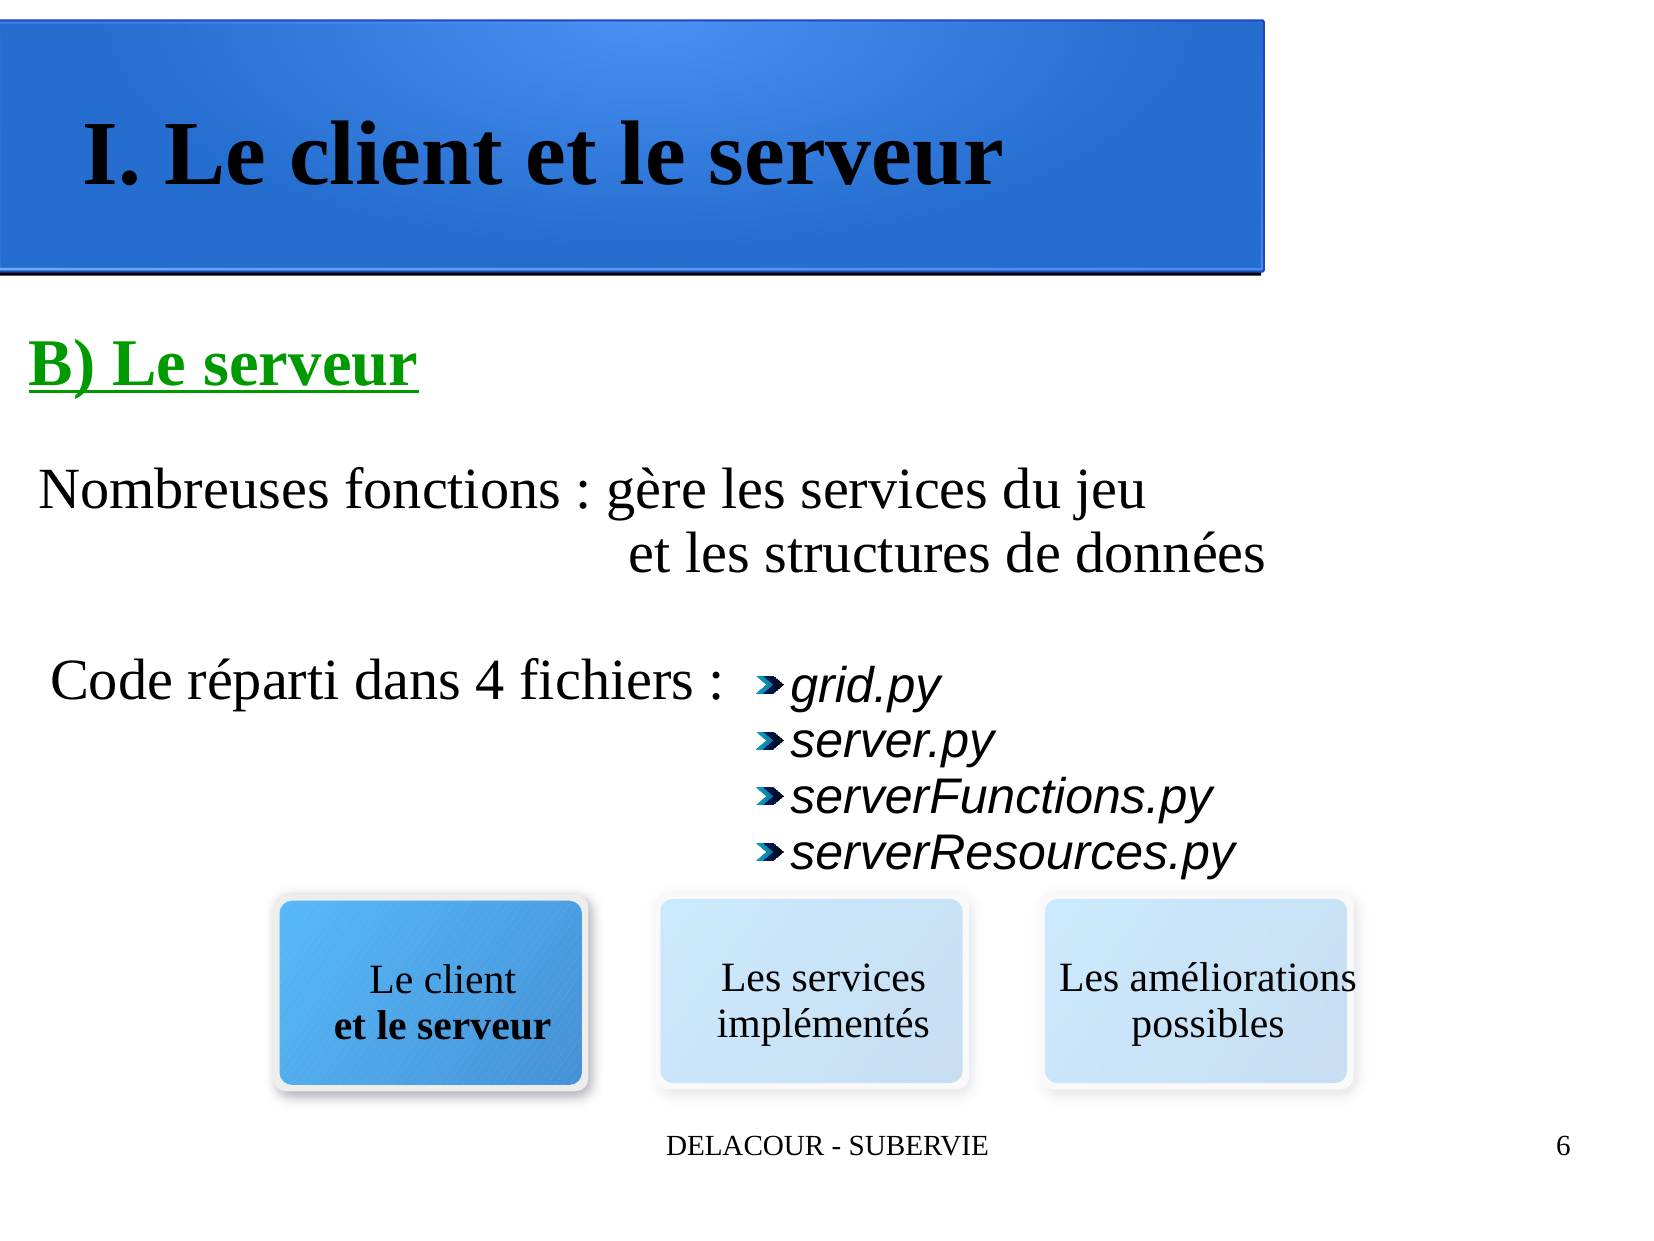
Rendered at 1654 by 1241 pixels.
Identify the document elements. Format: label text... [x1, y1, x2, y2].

title I. Le client et le serveur [82, 94, 1264, 213]
picture [643, 878, 1004, 1123]
picture [262, 880, 624, 1124]
text_box grid.py server.py serverFunctions.py serverResources.py [740, 649, 1250, 888]
text_box Code réparti dans 4 fichiers : [35, 640, 741, 721]
text_box B) Le serveur [14, 318, 438, 482]
picture [1027, 878, 1389, 1123]
text_box Nombreuses fonctions : gère les services du jeu et les structures de données [23, 448, 1282, 595]
